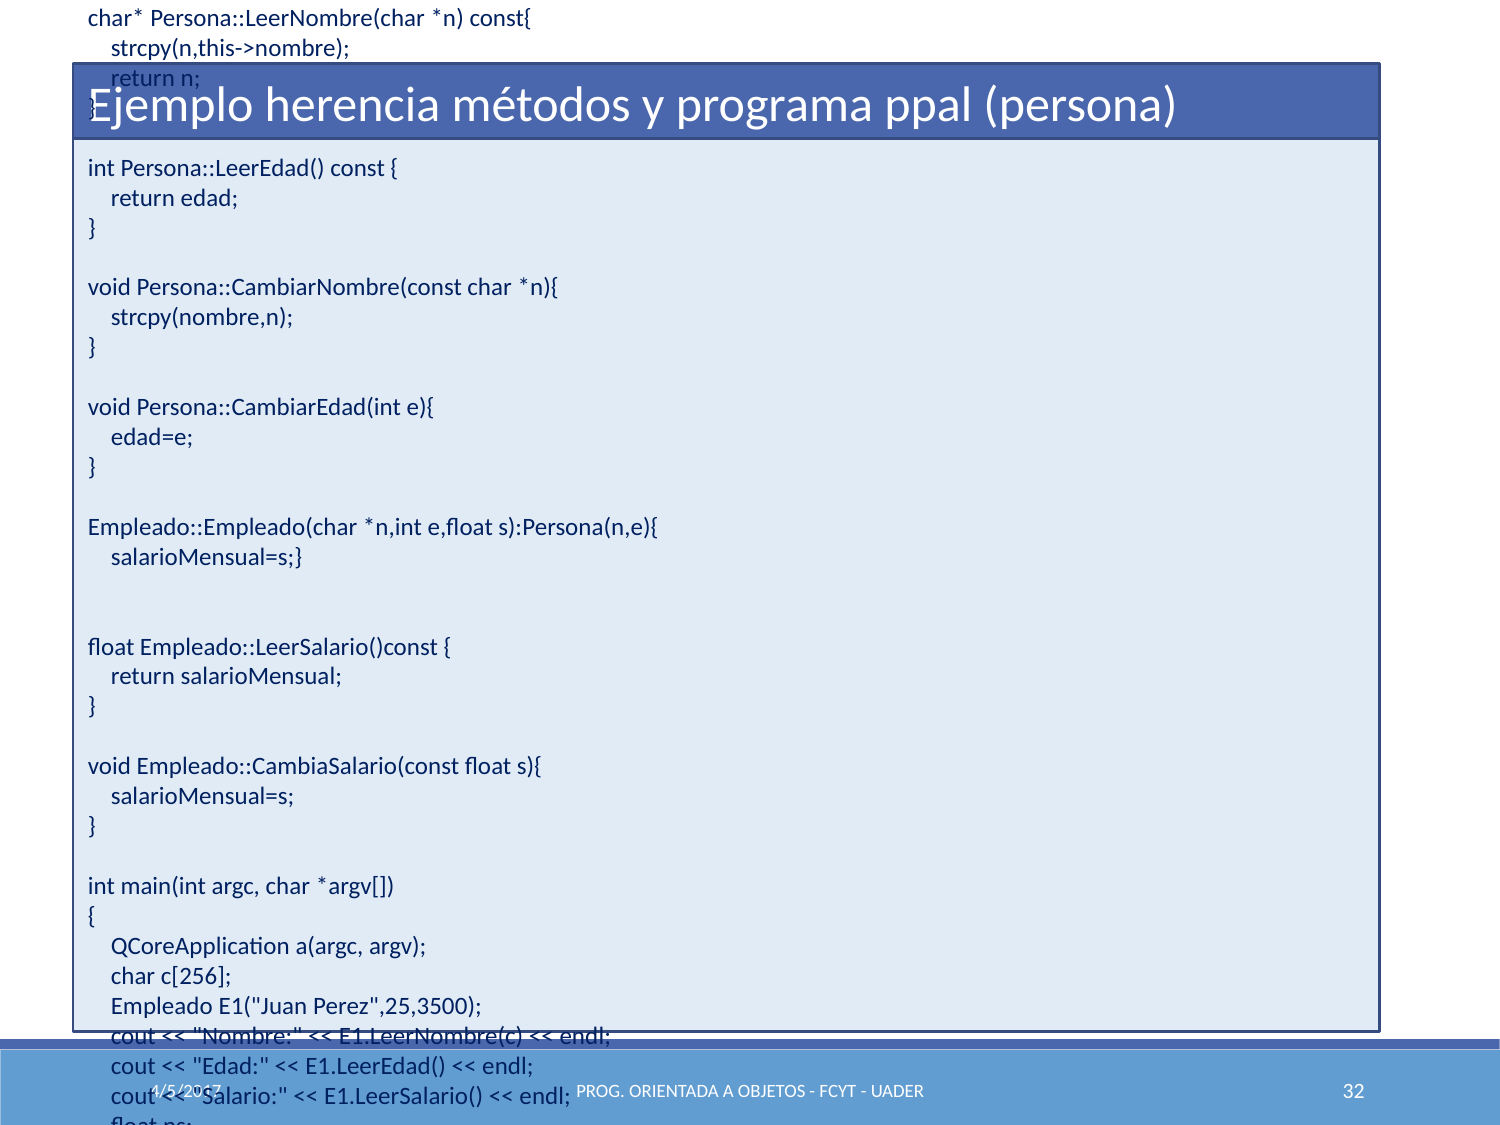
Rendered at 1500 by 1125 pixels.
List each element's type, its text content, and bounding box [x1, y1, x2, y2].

slide_number <número> [1218, 1059, 1380, 1120]
text_box Persona::Persona(char *n, int e){ strcpy(nombre,n); edad=e; } char* Persona::LeerNombre(char *n) const{ strcpy(n,this->nombre); return n; } int Persona::LeerEdad() const { return edad; } void Persona::CambiarNombre(const char *n){ strcpy(nombre,n); } void Persona::CambiarEdad(int e){ edad=e; } Empleado::Empleado(char *n,int e,float s):Persona(n,e){ salarioMensual=s;} float Empleado::LeerSalario()const { return salarioMensual; } void Empleado::CambiaSalario(const float s){ salarioMensual=s; } int main(int argc, char *argv[]) { QCoreApplication a(argc, argv); char c[256]; Empleado E1("Juan Perez",25,3500); cout << "Nombre:" << E1.LeerNombre(c) << endl; cout << "Edad:" << E1.LeerEdad() << endl; cout << "Salario:" << E1.LeerSalario() << endl; float ns; ns=E1.LeerSalario()*1.18; E1.CambiaSalario(ns); cout << "Salario:" << E1.LeerSalario() << endl; return a.exec(); } [73, 138, 1380, 1032]
footer Prog. Orientada a Objetos - FCyT - UADER [453, 1059, 1047, 1120]
text_box Ejemplo herencia métodos y programa ppal (persona) [73, 63, 1380, 138]
slide_number 4/5/2017 [135, 1059, 440, 1120]
